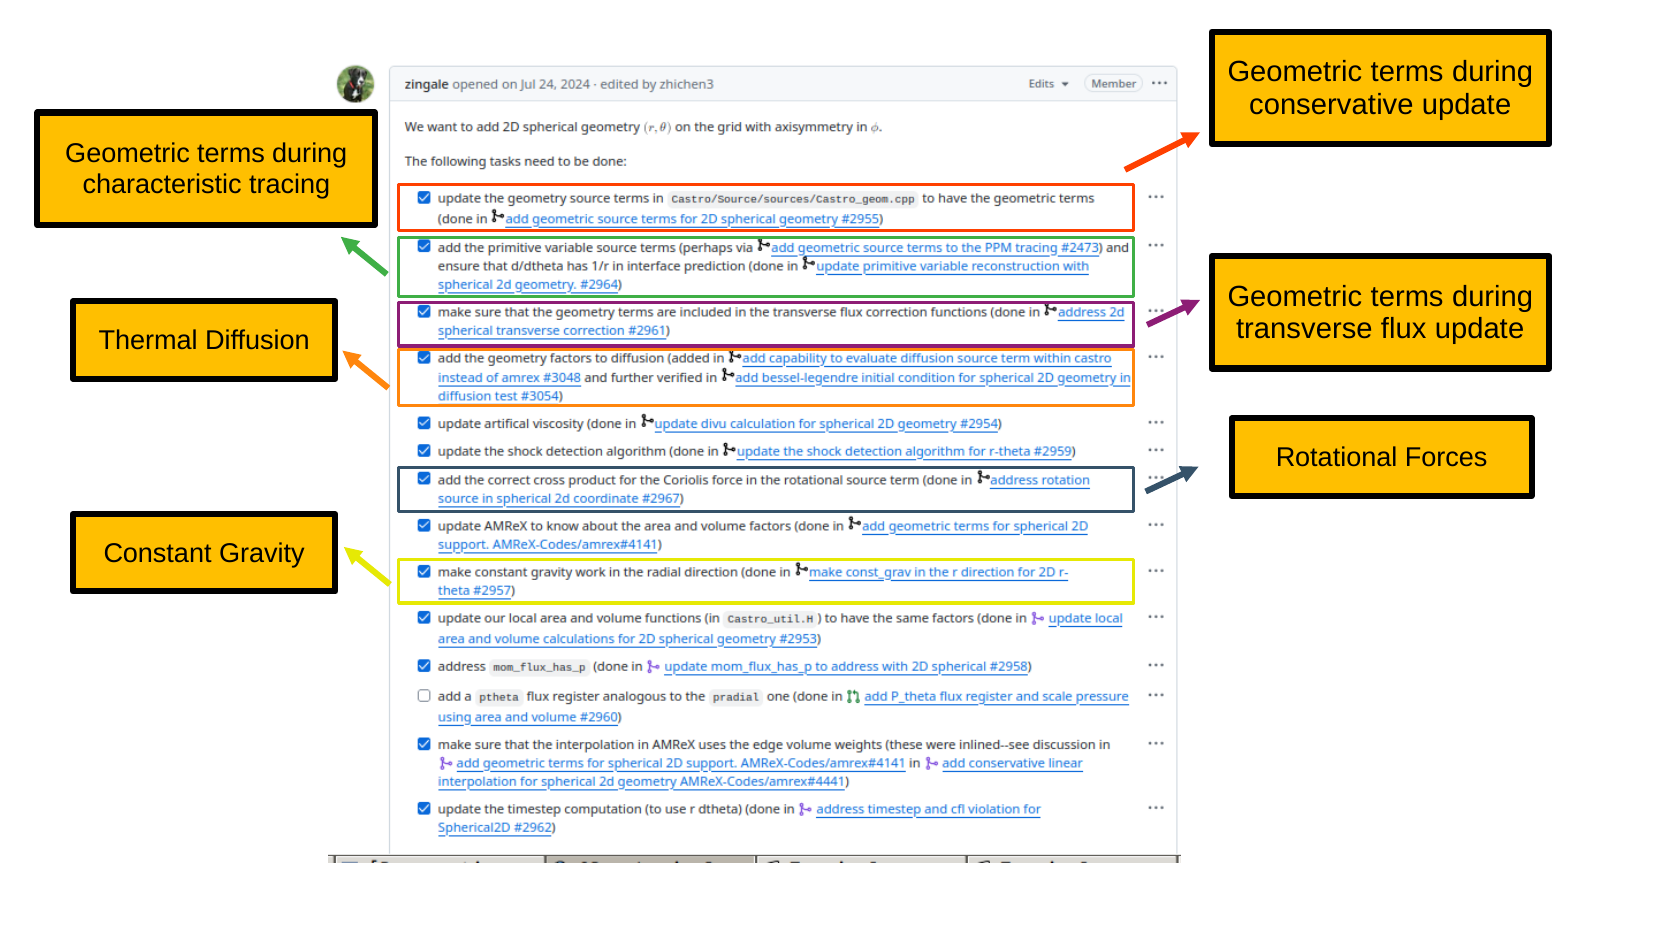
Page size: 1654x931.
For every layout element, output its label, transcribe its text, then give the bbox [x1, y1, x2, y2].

text_box Geometric terms during conservative update [1211, 31, 1550, 145]
text_box Geometric terms during characteristic tracing [37, 112, 375, 225]
text_box Rotational Forces [1231, 418, 1532, 496]
picture [328, 60, 1181, 863]
text_box Geometric terms during transverse flux update [1211, 256, 1550, 369]
text_box Constant Gravity [72, 514, 336, 592]
text_box Thermal Diffusion [72, 301, 336, 379]
